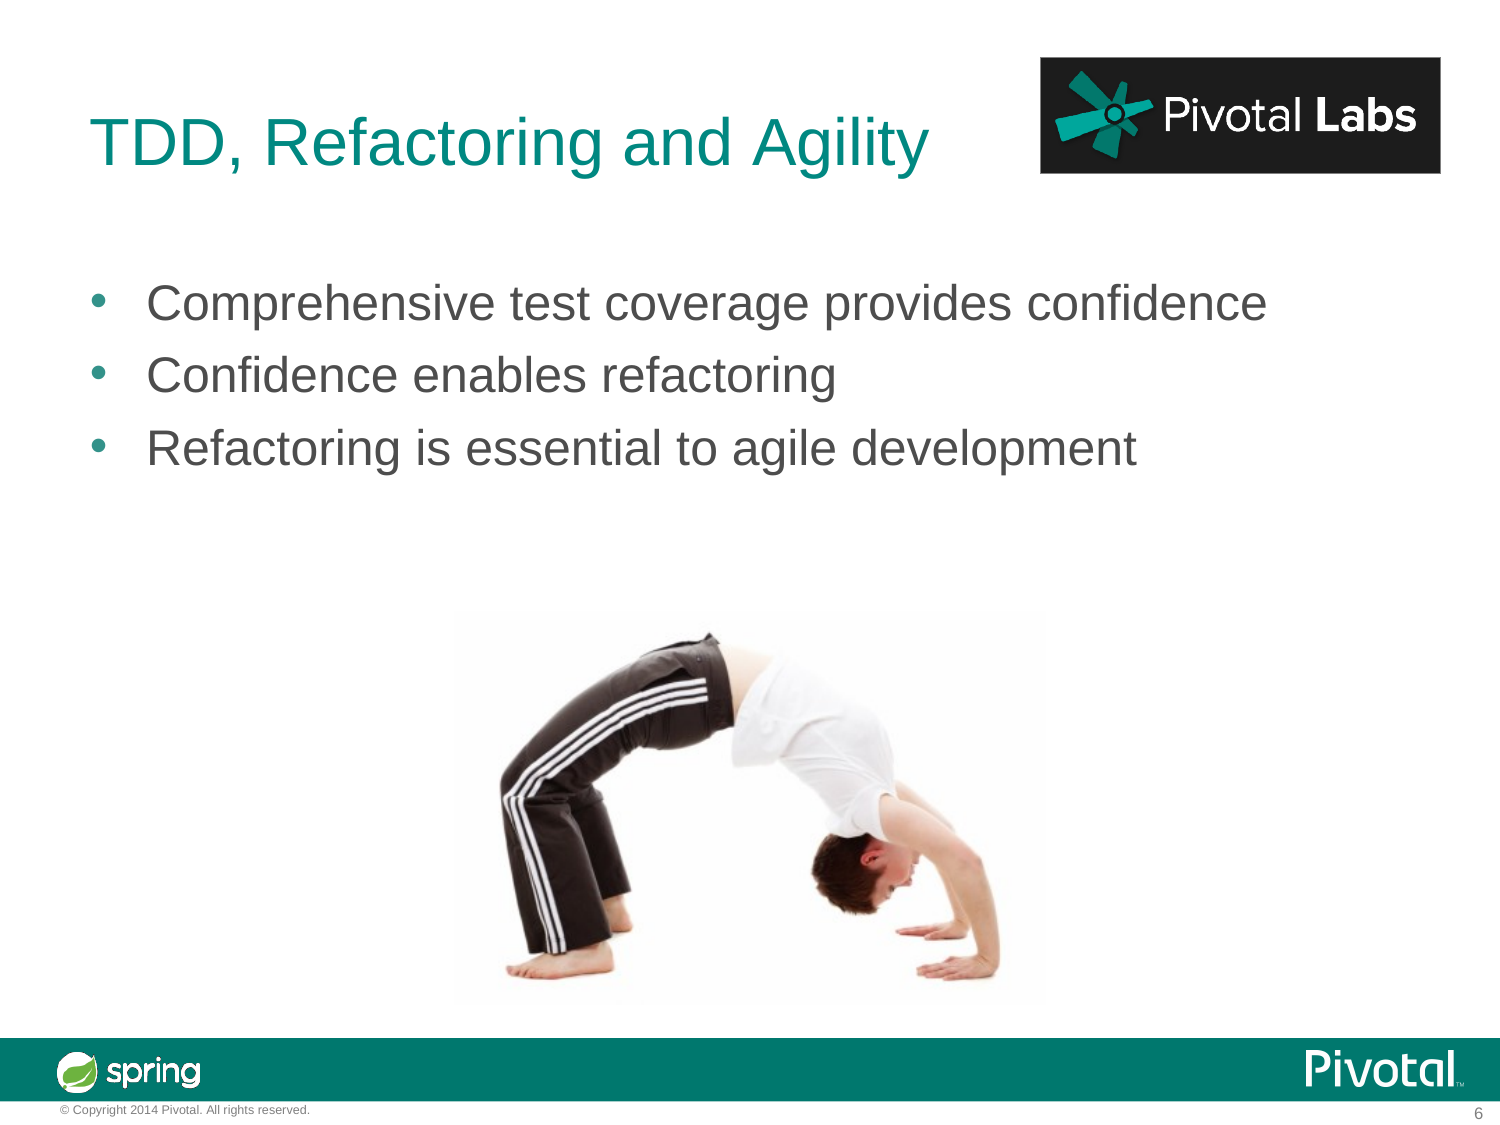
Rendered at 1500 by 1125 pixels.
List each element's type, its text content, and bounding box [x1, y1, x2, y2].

picture [1306, 1050, 1464, 1087]
title TDD, Refactoring and Agility [75, 45, 1426, 233]
text_box [1040, 57, 1441, 174]
list Comprehensive test coverage provides confidence Confidence enables refactoring Refactoring is essential to agile development [75, 262, 1426, 1005]
picture [1055, 71, 1416, 169]
picture [454, 611, 1046, 1005]
picture [32, 1041, 210, 1103]
